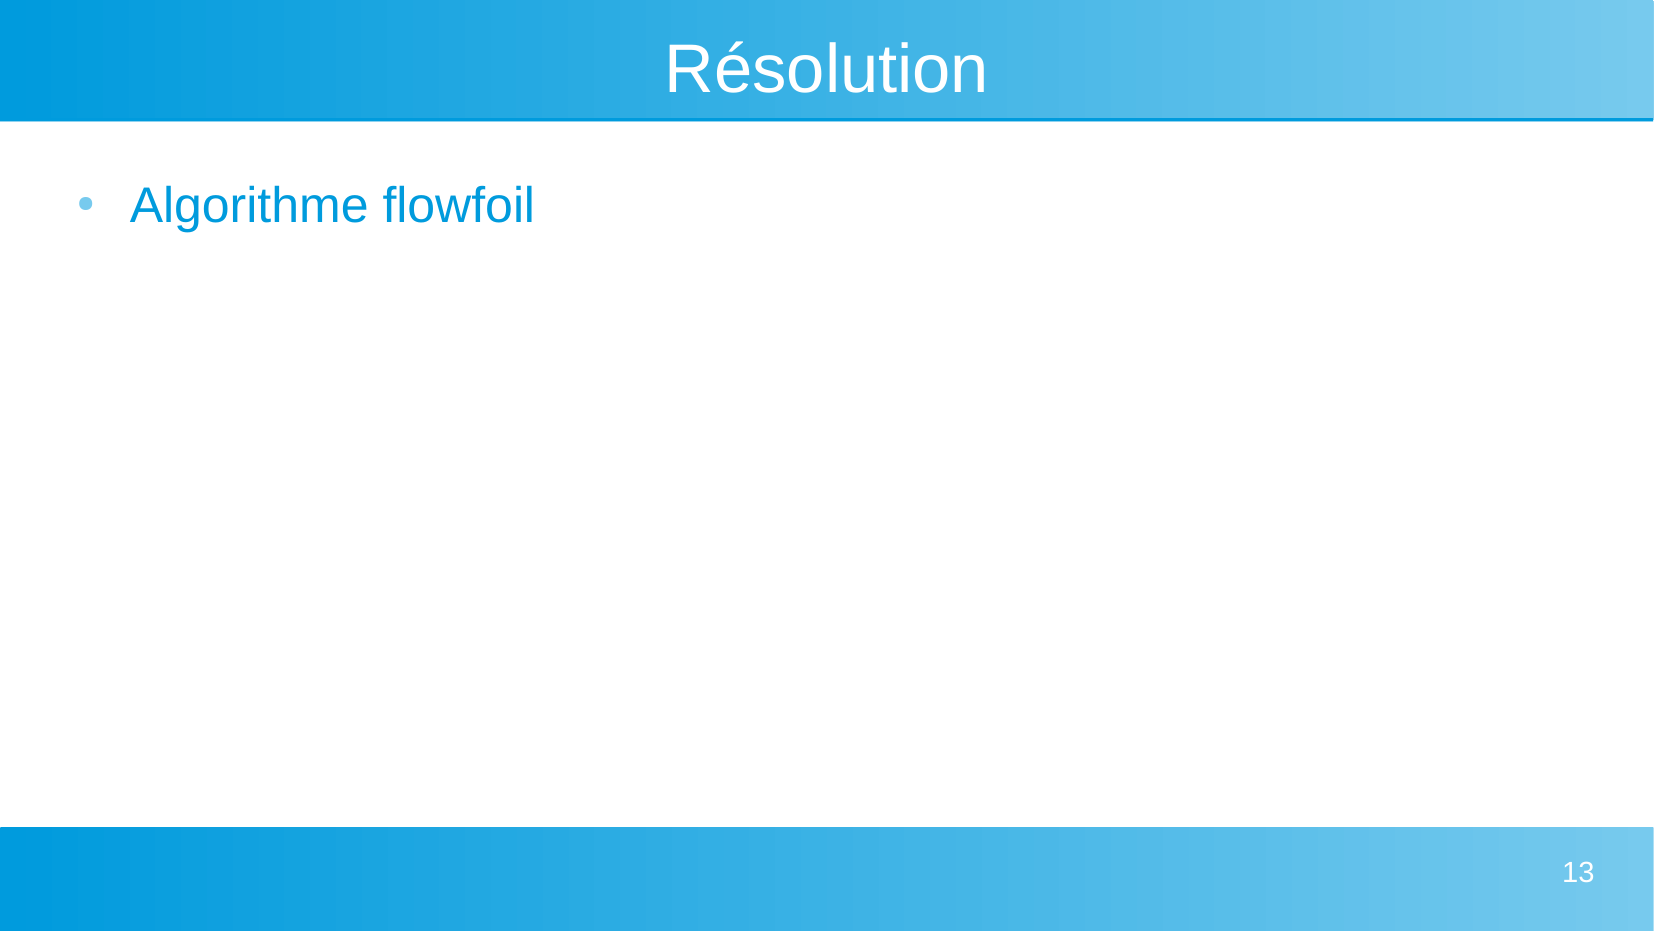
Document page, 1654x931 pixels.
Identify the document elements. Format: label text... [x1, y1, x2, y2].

title Résolution [59, 29, 1595, 108]
list Algorithme flowfoil [59, 177, 1595, 768]
